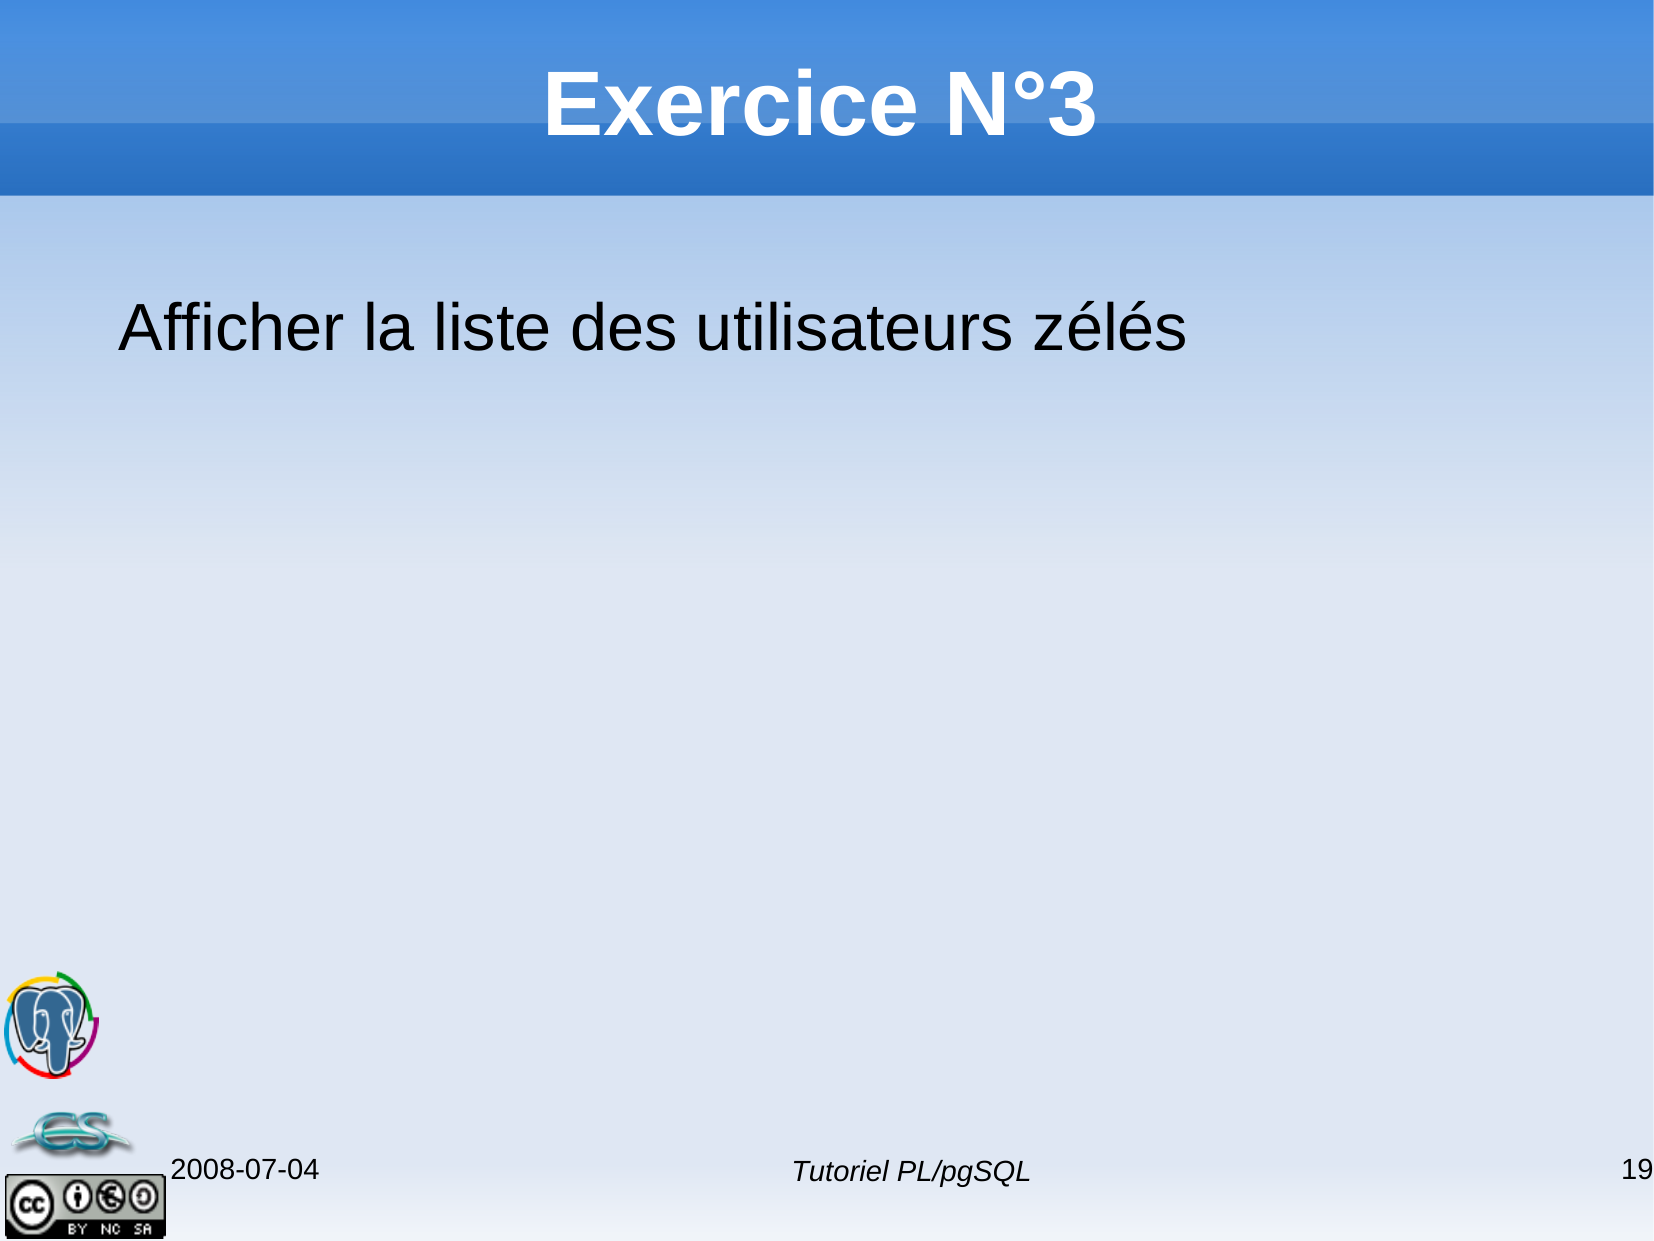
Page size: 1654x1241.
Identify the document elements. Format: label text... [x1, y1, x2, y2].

title Exercice N°3 [76, 0, 1565, 208]
list Afficher la liste des utilisateurs zélés [82, 290, 1571, 1109]
picture [0, 0, 1654, 1241]
